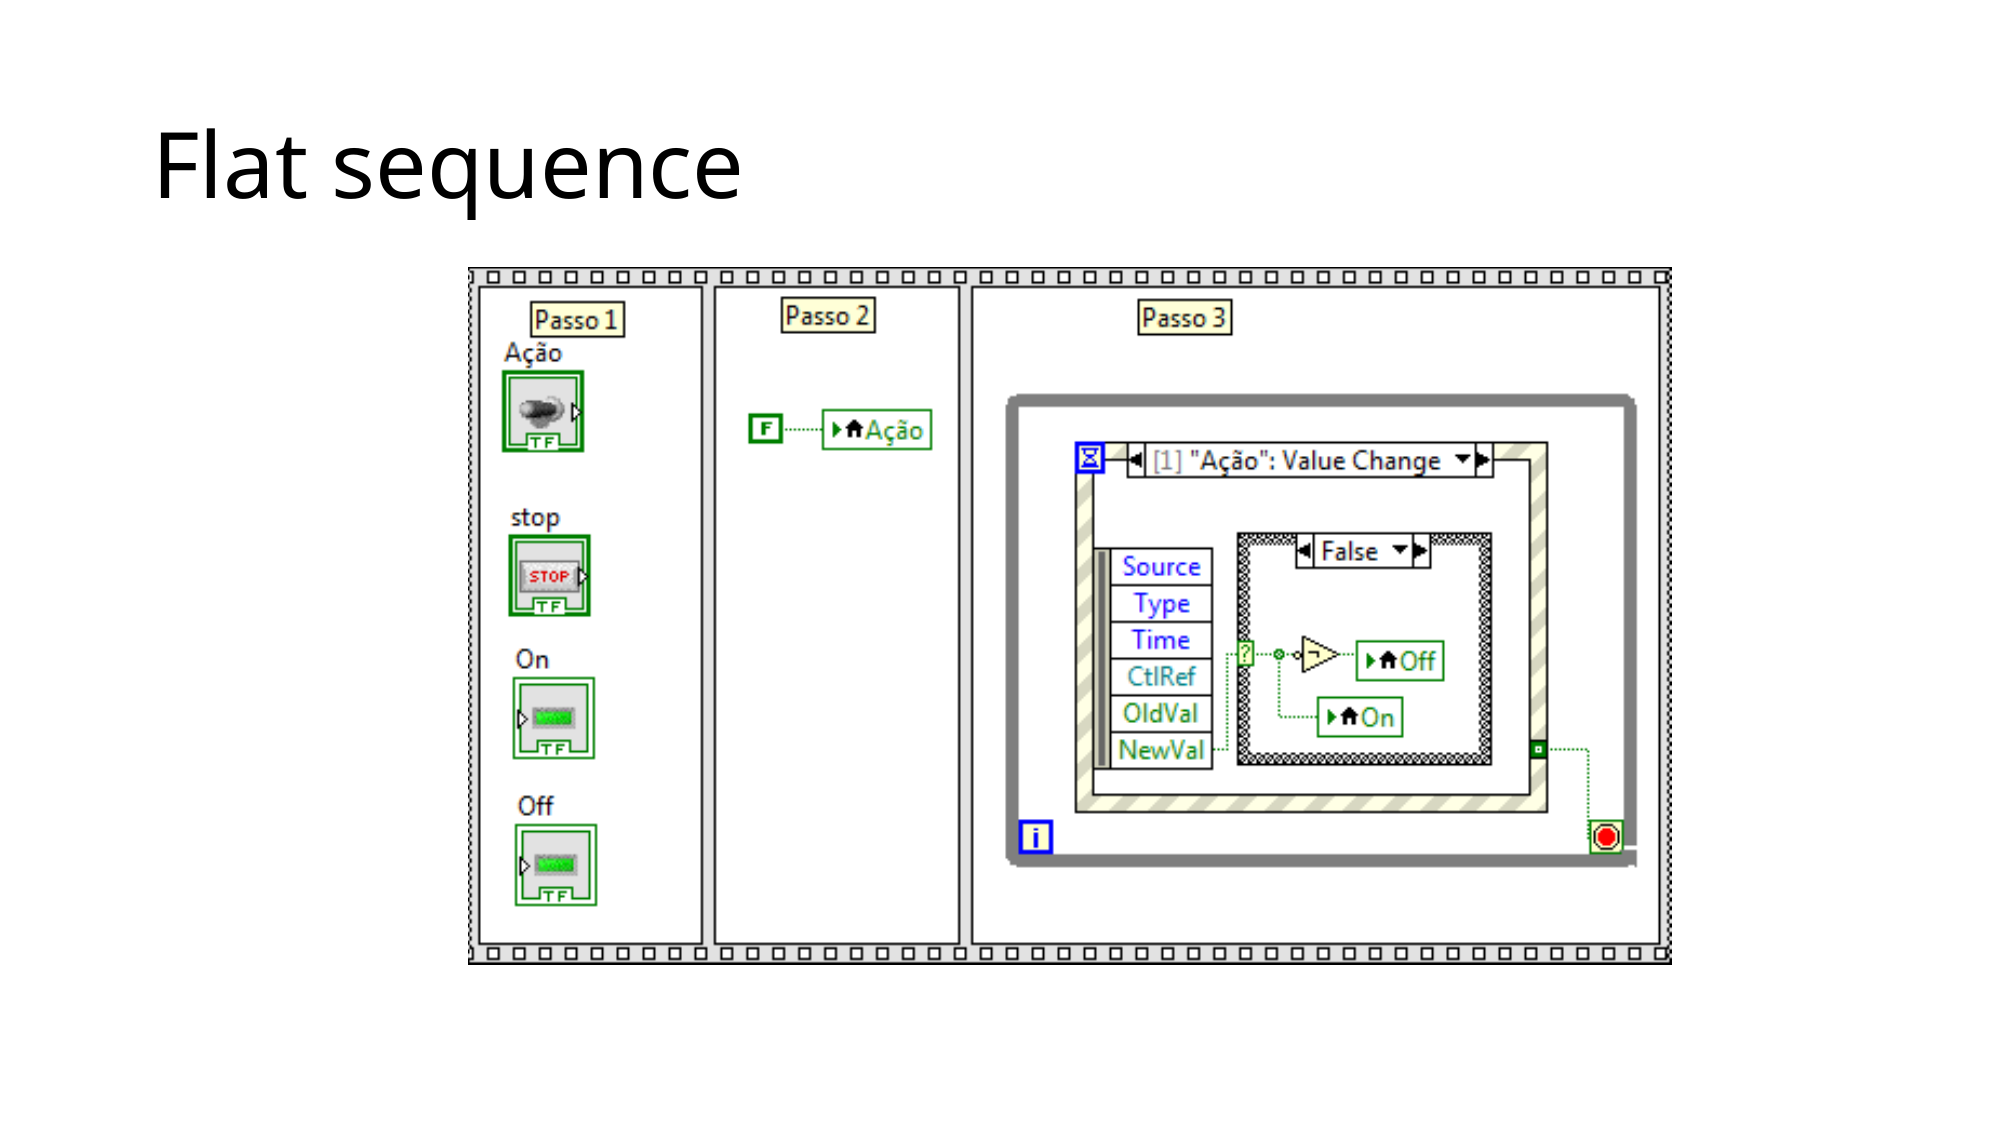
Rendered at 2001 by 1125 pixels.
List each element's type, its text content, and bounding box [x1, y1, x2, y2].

picture [468, 267, 1672, 965]
title Flat sequence [137, 59, 1863, 278]
